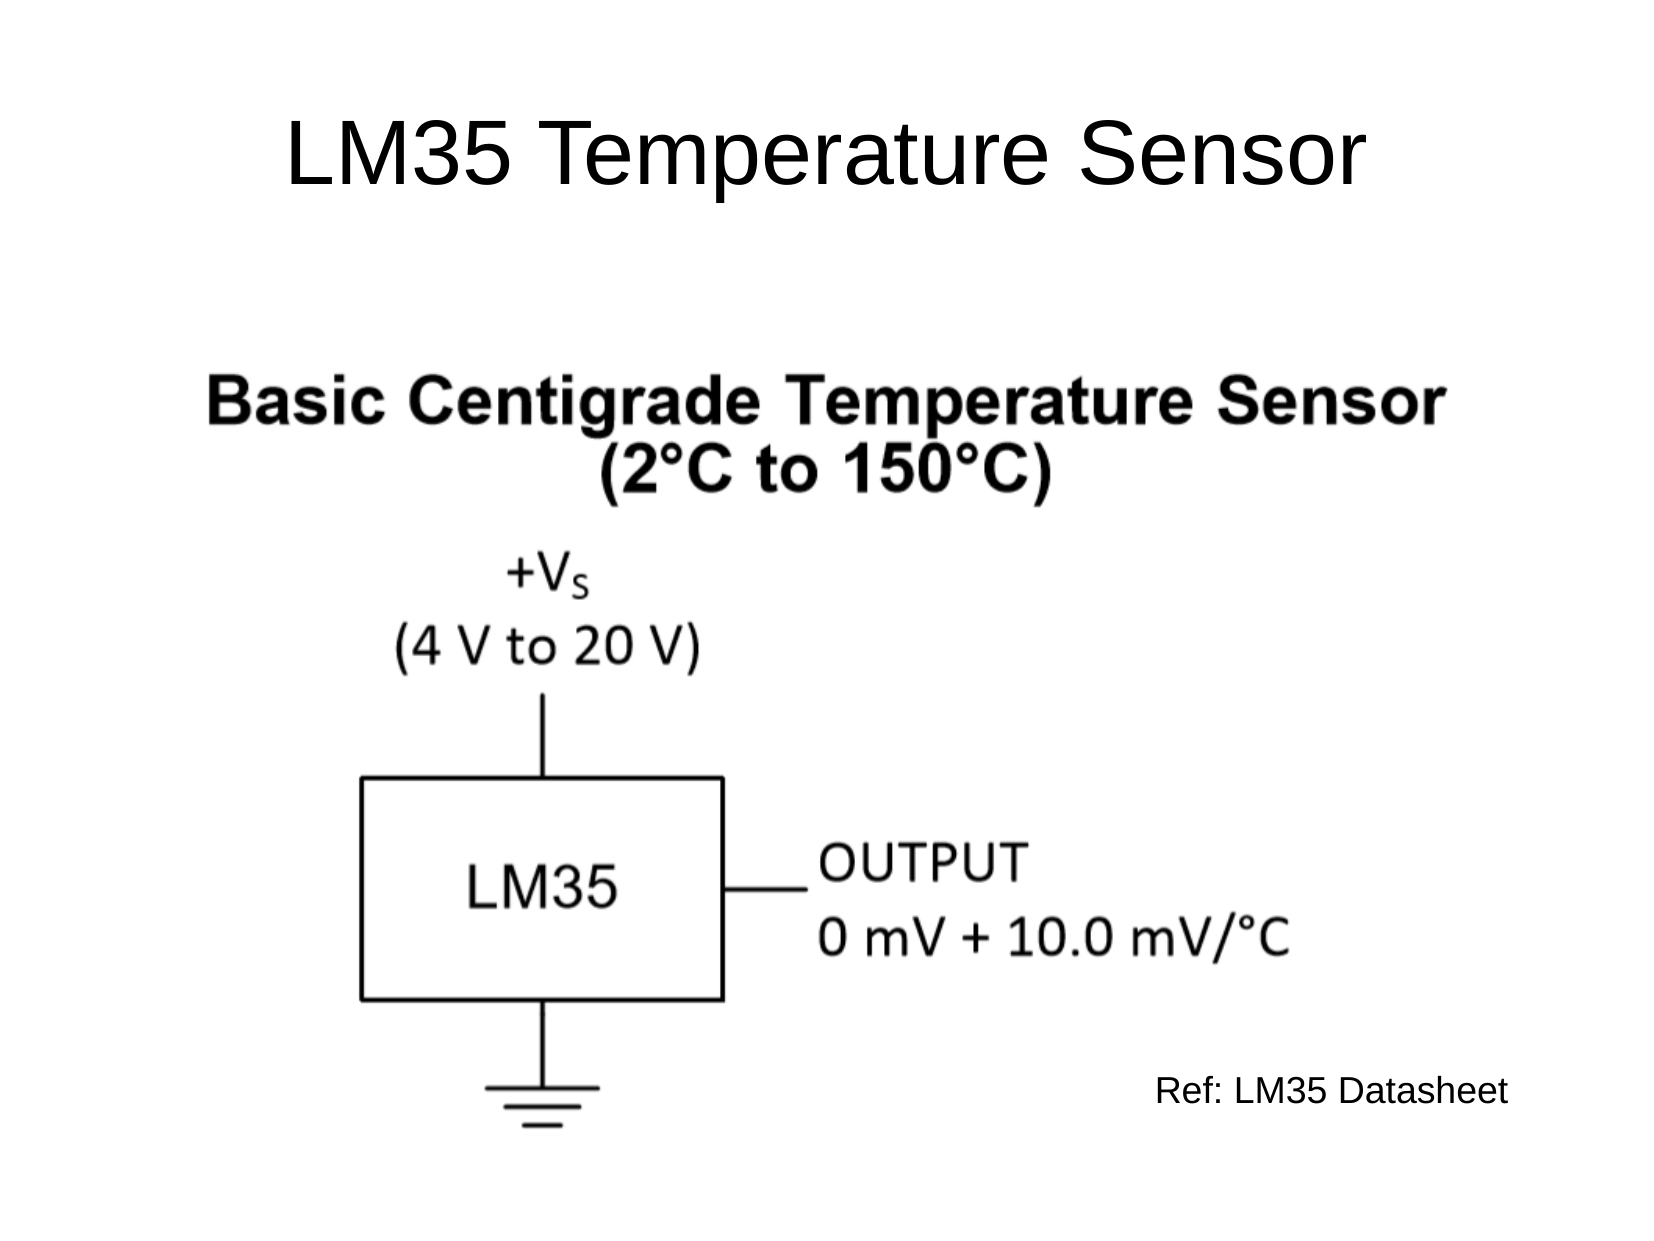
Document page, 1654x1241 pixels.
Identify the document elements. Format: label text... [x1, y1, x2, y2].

title LM35 Temperature Sensor [82, 49, 1571, 257]
picture [150, 312, 1524, 1156]
